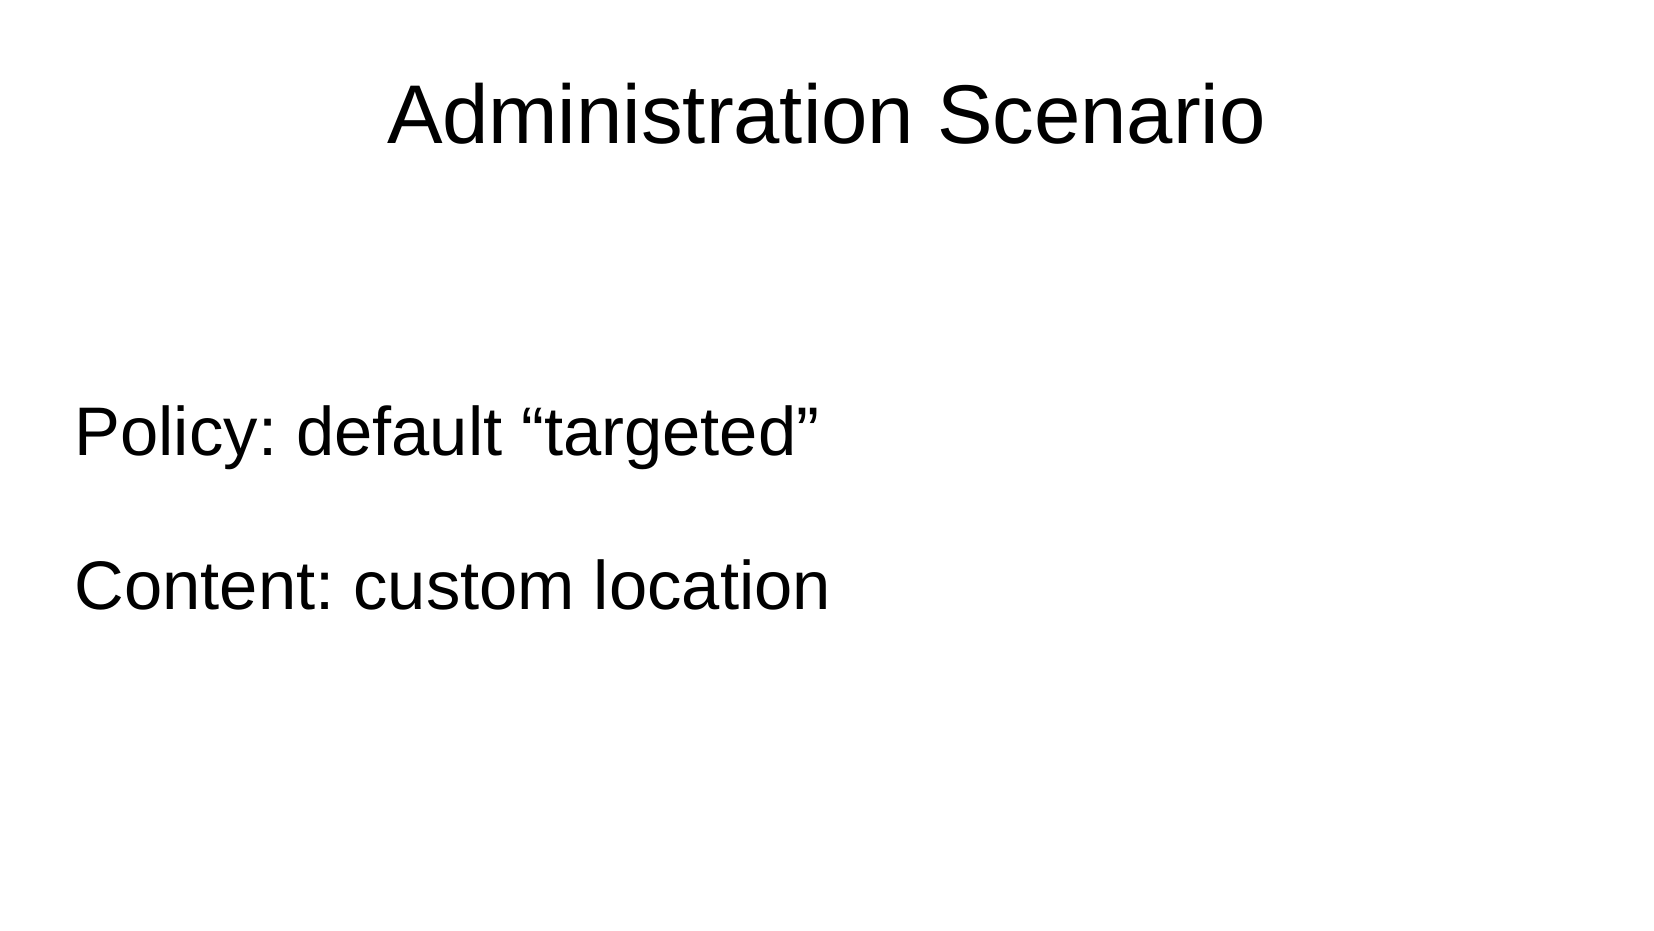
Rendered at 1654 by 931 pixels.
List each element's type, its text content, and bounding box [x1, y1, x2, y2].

title Administration Scenario [82, 36, 1571, 193]
text_box Policy: default “targeted” Content: custom location [59, 386, 1635, 632]
